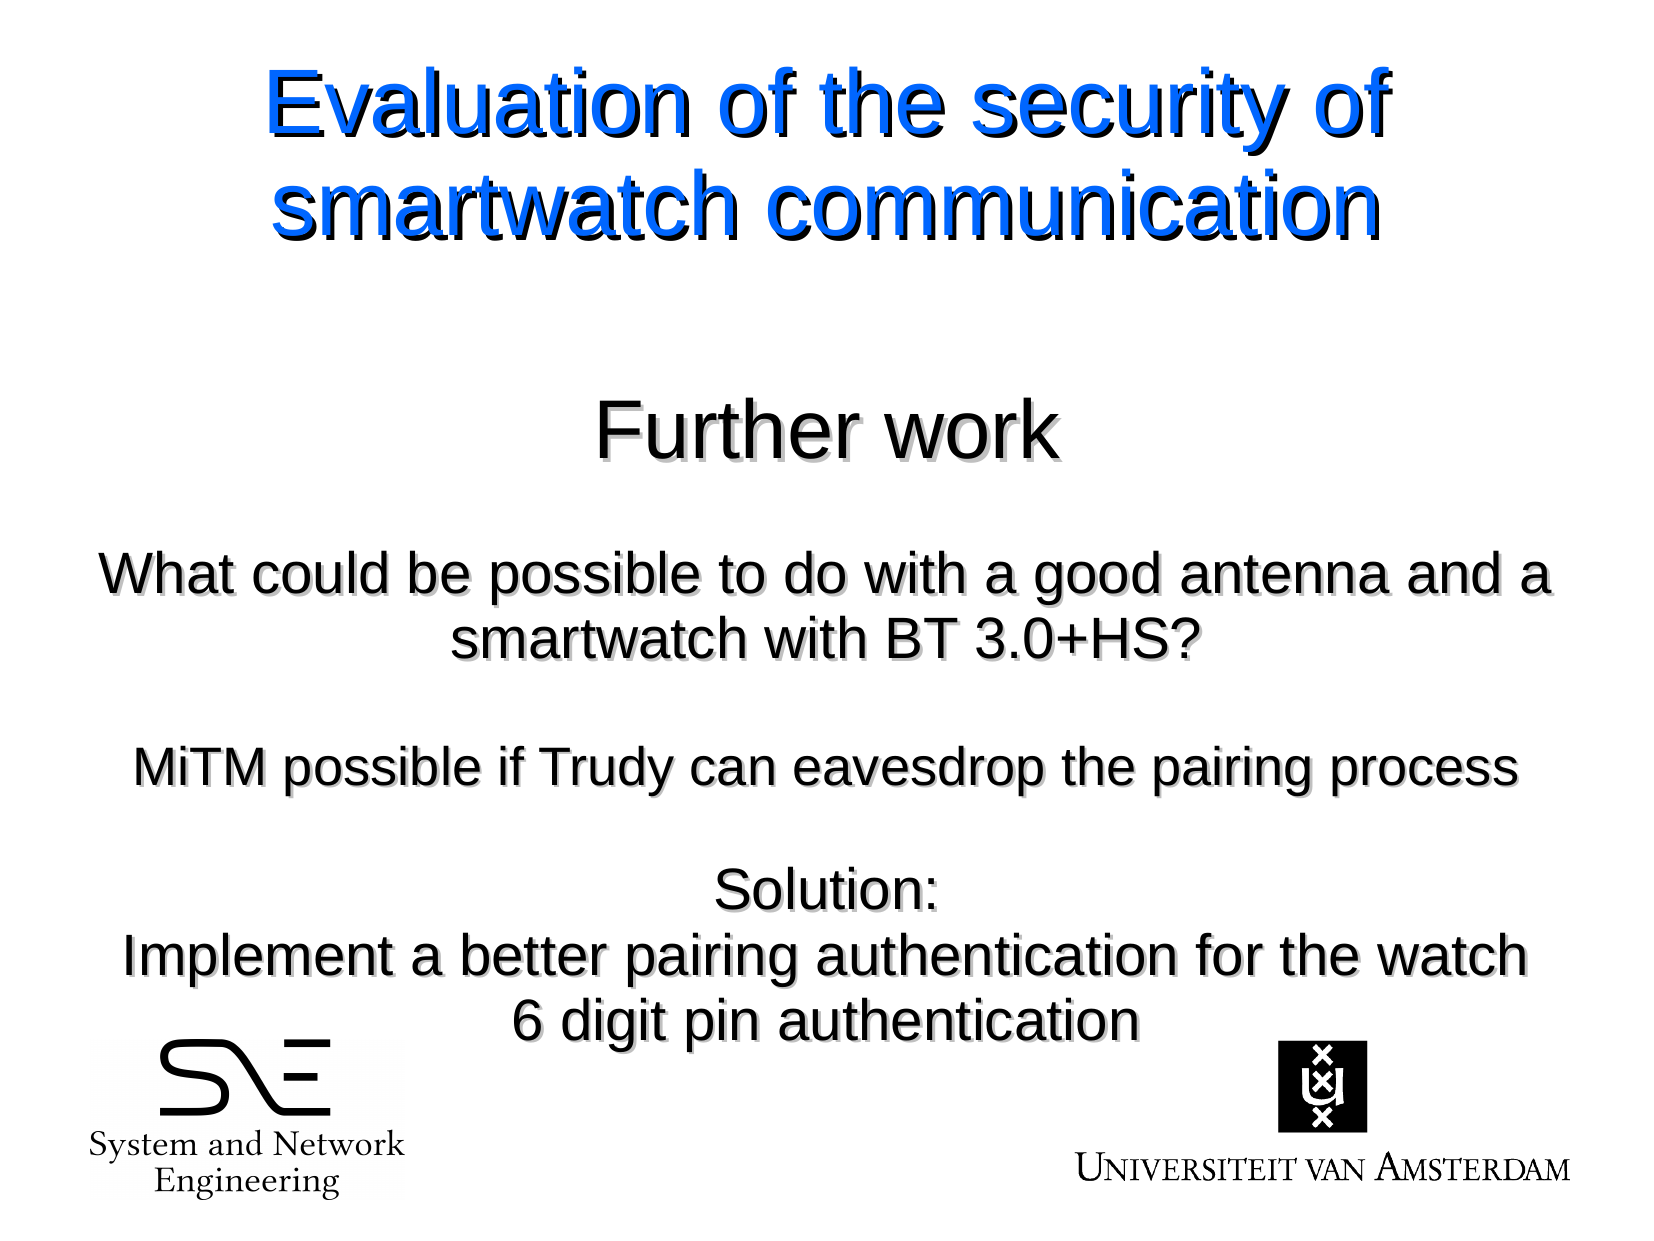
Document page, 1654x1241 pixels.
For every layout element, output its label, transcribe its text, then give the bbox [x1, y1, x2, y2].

picture [1068, 1034, 1576, 1187]
picture [90, 1039, 405, 1201]
title Evaluation of the security of smartwatch communication [82, 49, 1571, 257]
subtitle Further work What could be possible to do with a good antenna and a smartwatch with BT 3.0+HS? MiTM possible if Trudy can eavesdrop the pairing process Solution: Implement a better pairing authentication for the watch 6 digit pin authentication [82, 290, 1571, 1121]
